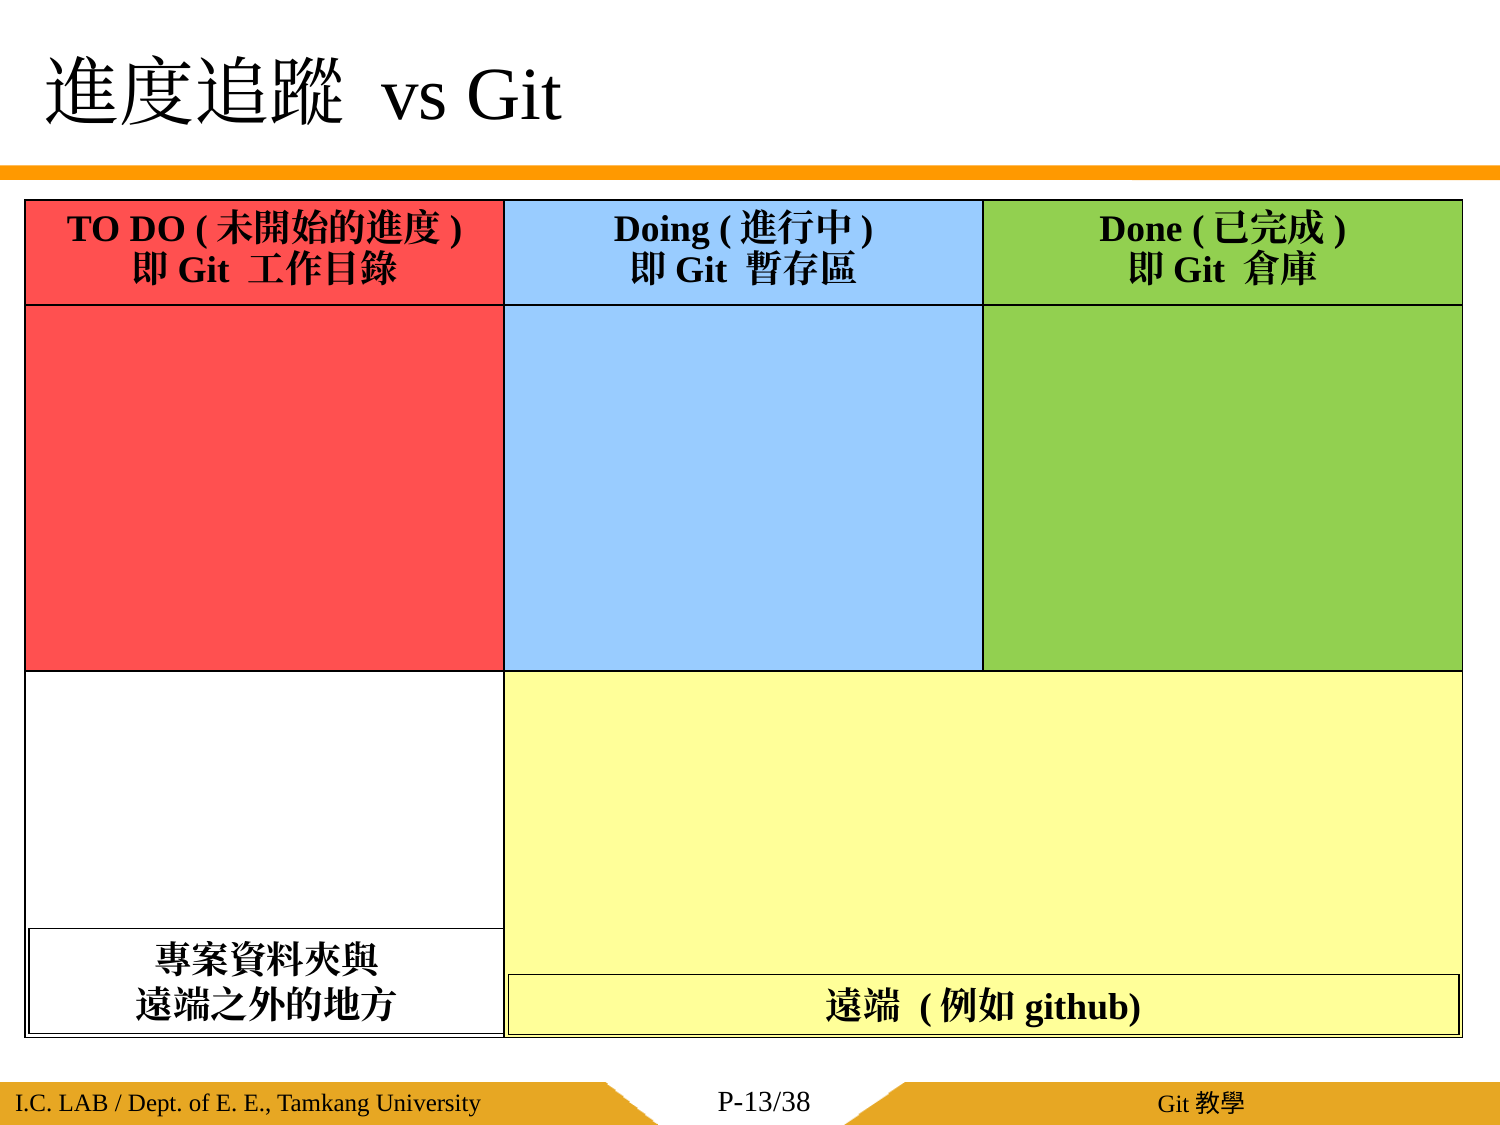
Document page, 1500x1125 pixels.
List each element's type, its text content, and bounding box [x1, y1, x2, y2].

table_cell [984, 306, 1462, 670]
table_header Doing (進行中) 即Git 暫存區 [505, 201, 982, 304]
table_header Done (已完成) 即Git 倉庫 [984, 201, 1462, 304]
table_cell [26, 672, 503, 1037]
table_cell [505, 306, 982, 670]
picture [0, 1082, 658, 1125]
text_box 專案資料夾與 遠端之外的地方 [29, 928, 505, 1034]
table_cell [26, 306, 503, 670]
text_box 遠端 (例如github) [508, 974, 1459, 1035]
table_header TO DO (未開始的進度) 即Git 工作目錄 [26, 201, 503, 304]
table_cell [505, 672, 1462, 1037]
picture [842, 1082, 1500, 1125]
title 進度追蹤 vs Git [29, 19, 1459, 161]
